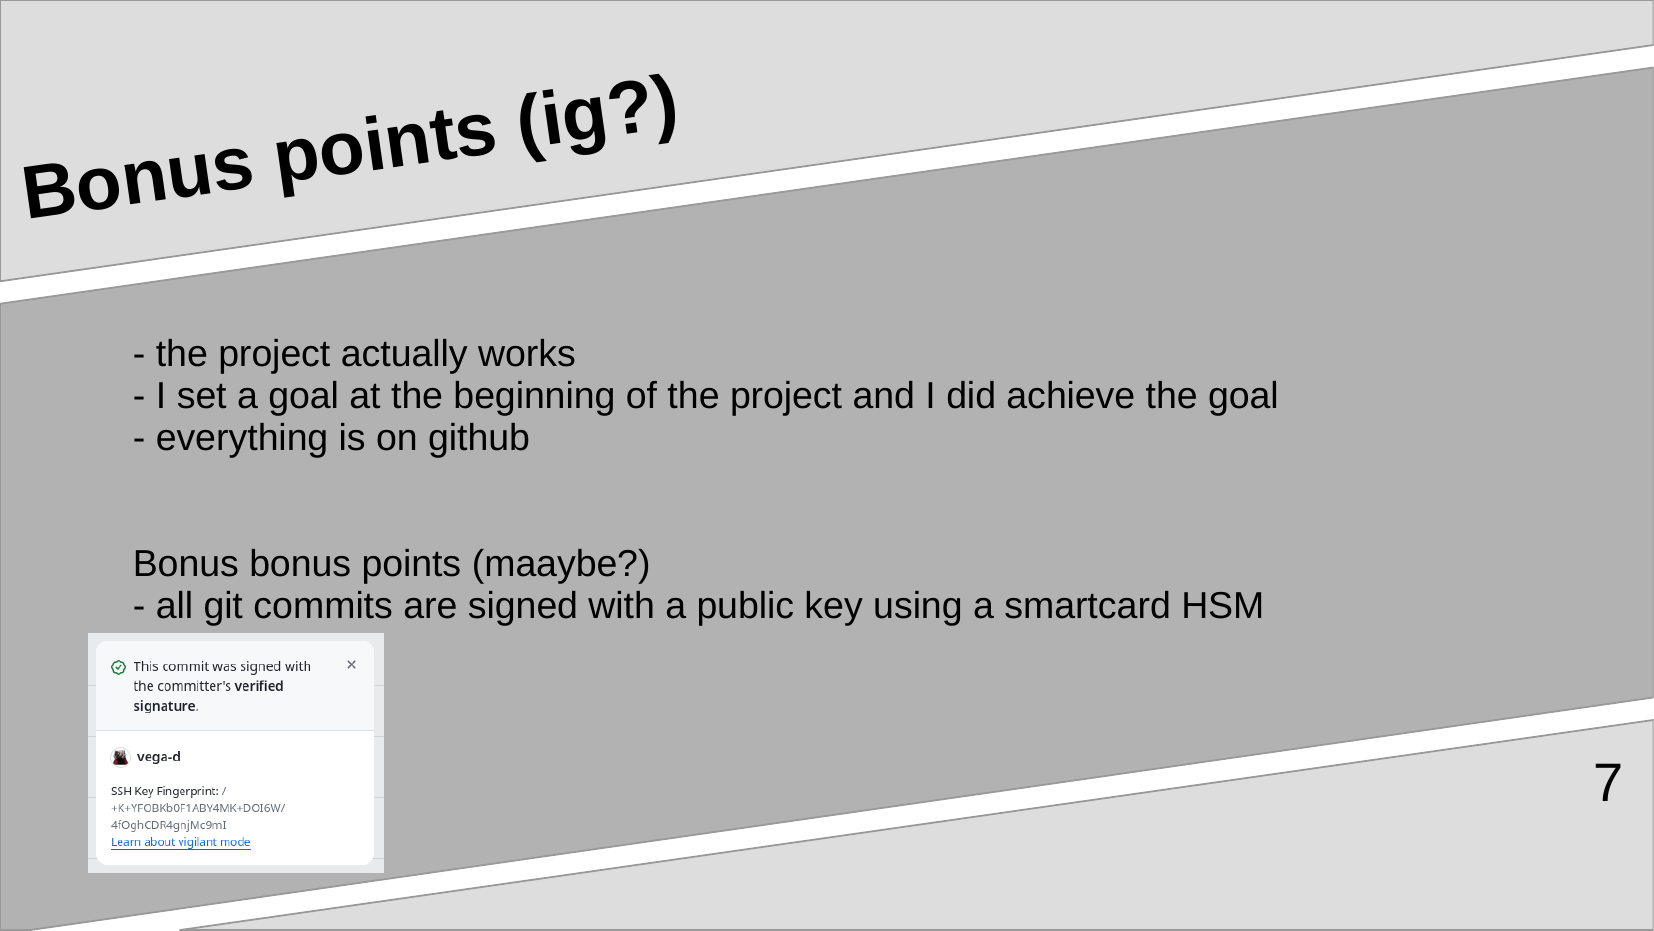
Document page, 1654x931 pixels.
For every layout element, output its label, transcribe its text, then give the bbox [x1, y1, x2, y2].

text_box - the project actually works - I set a goal at the beginning of the project and I did achieve the goal - everything is on github Bonus bonus points (maaybe?) - all git commits are signed with a public key using a smartcard HSM [118, 324, 1297, 634]
picture [88, 633, 384, 873]
title Bonus points (ig?) [11, 0, 1496, 272]
